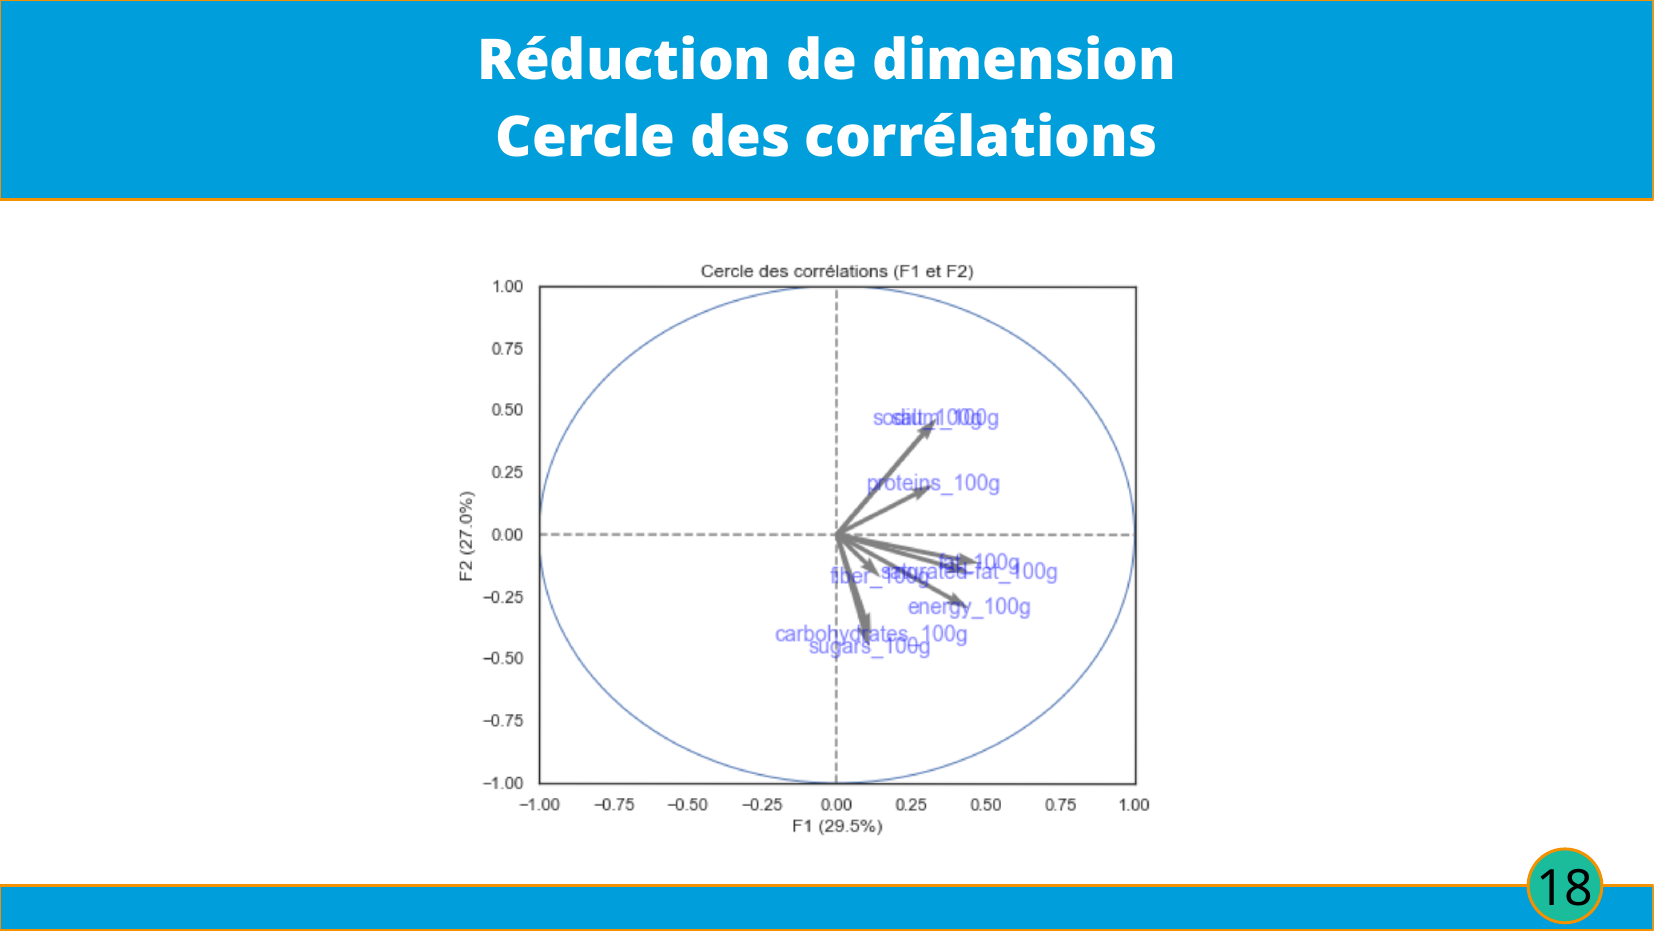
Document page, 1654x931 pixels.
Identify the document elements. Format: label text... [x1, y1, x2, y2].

title Réduction de dimension Cercle des corrélations [59, 37, 1595, 155]
picture [442, 206, 1211, 866]
